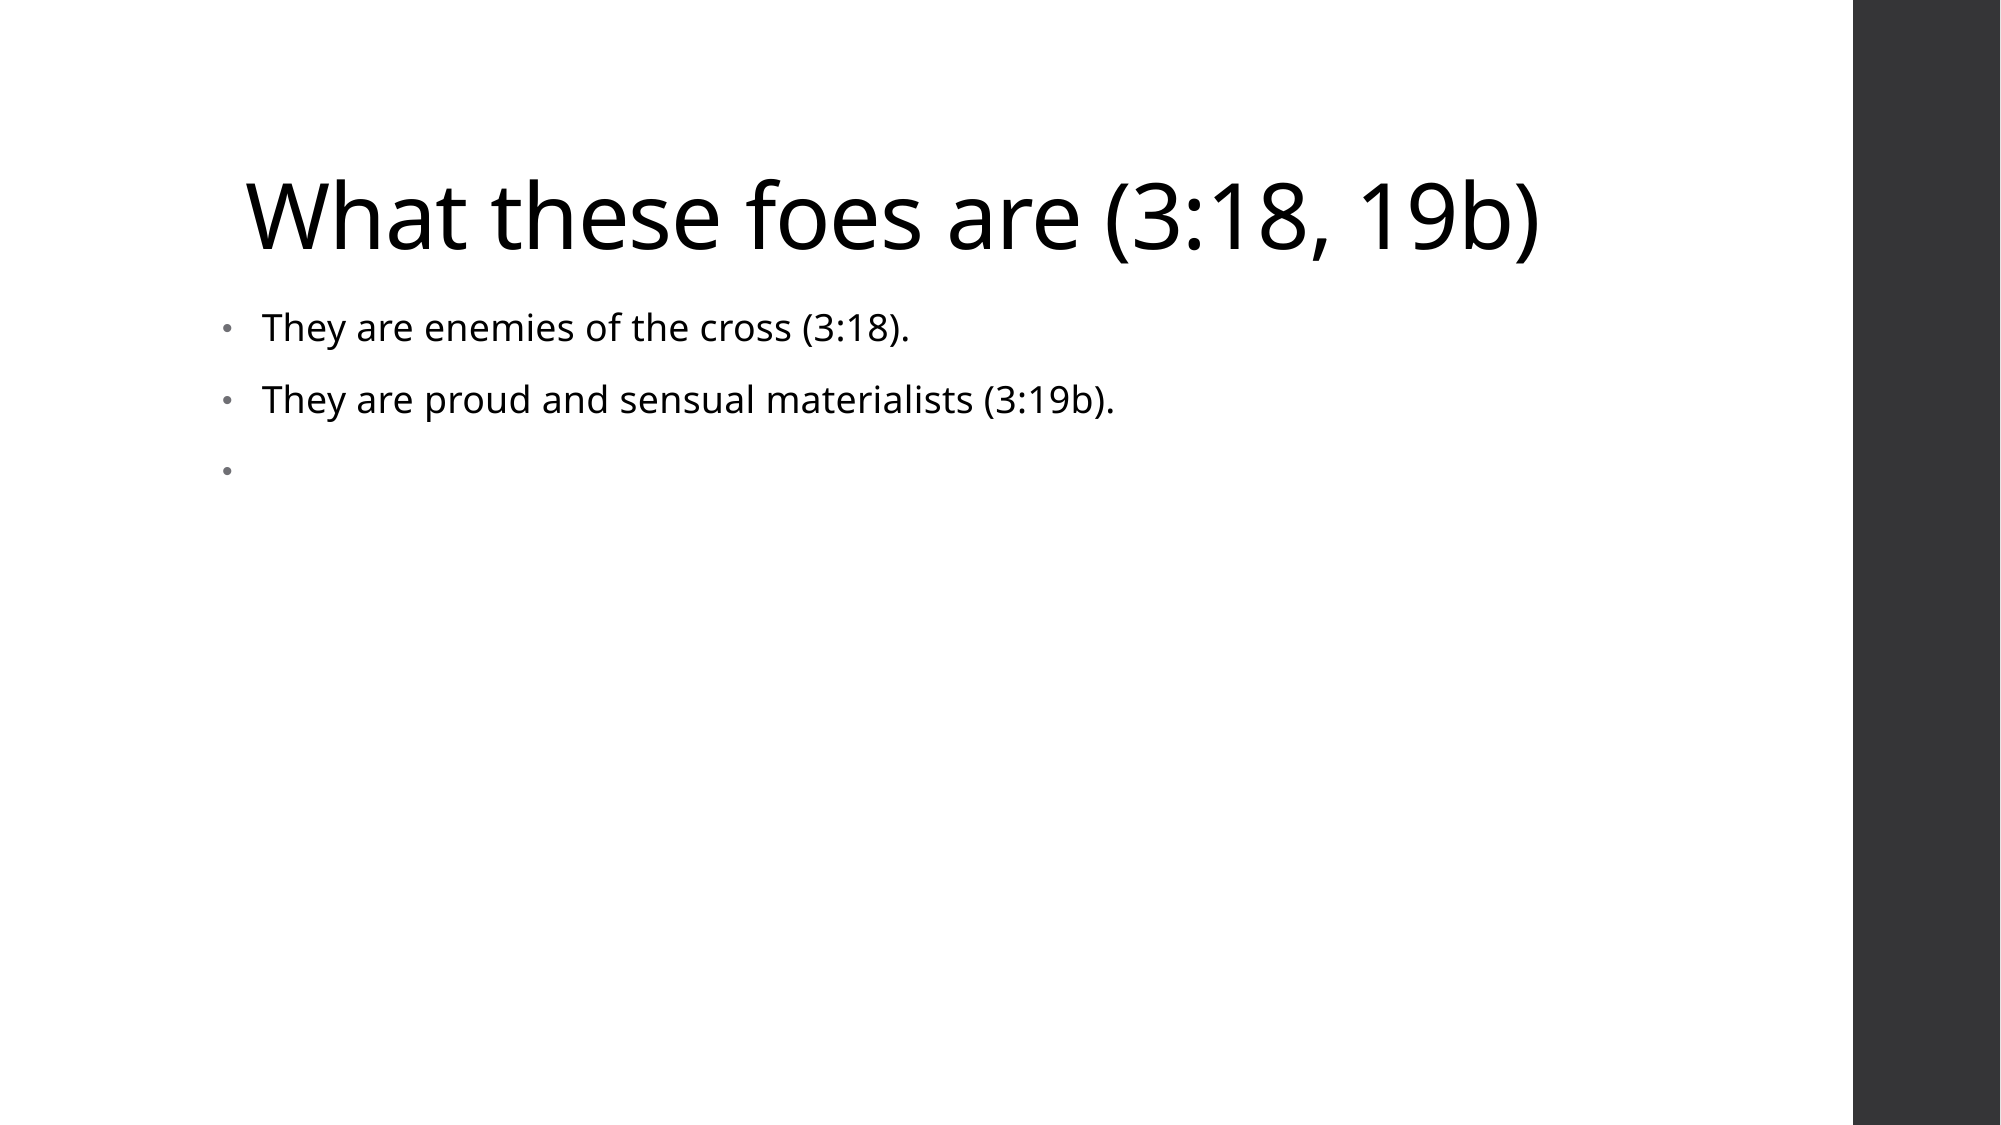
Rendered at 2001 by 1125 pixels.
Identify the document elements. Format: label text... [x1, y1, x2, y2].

title What these foes are (3:18, 19b) [206, 60, 1797, 278]
list They are enemies of the cross (3:18). They are proud and sensual materialists (3:19b). [206, 299, 1617, 1014]
